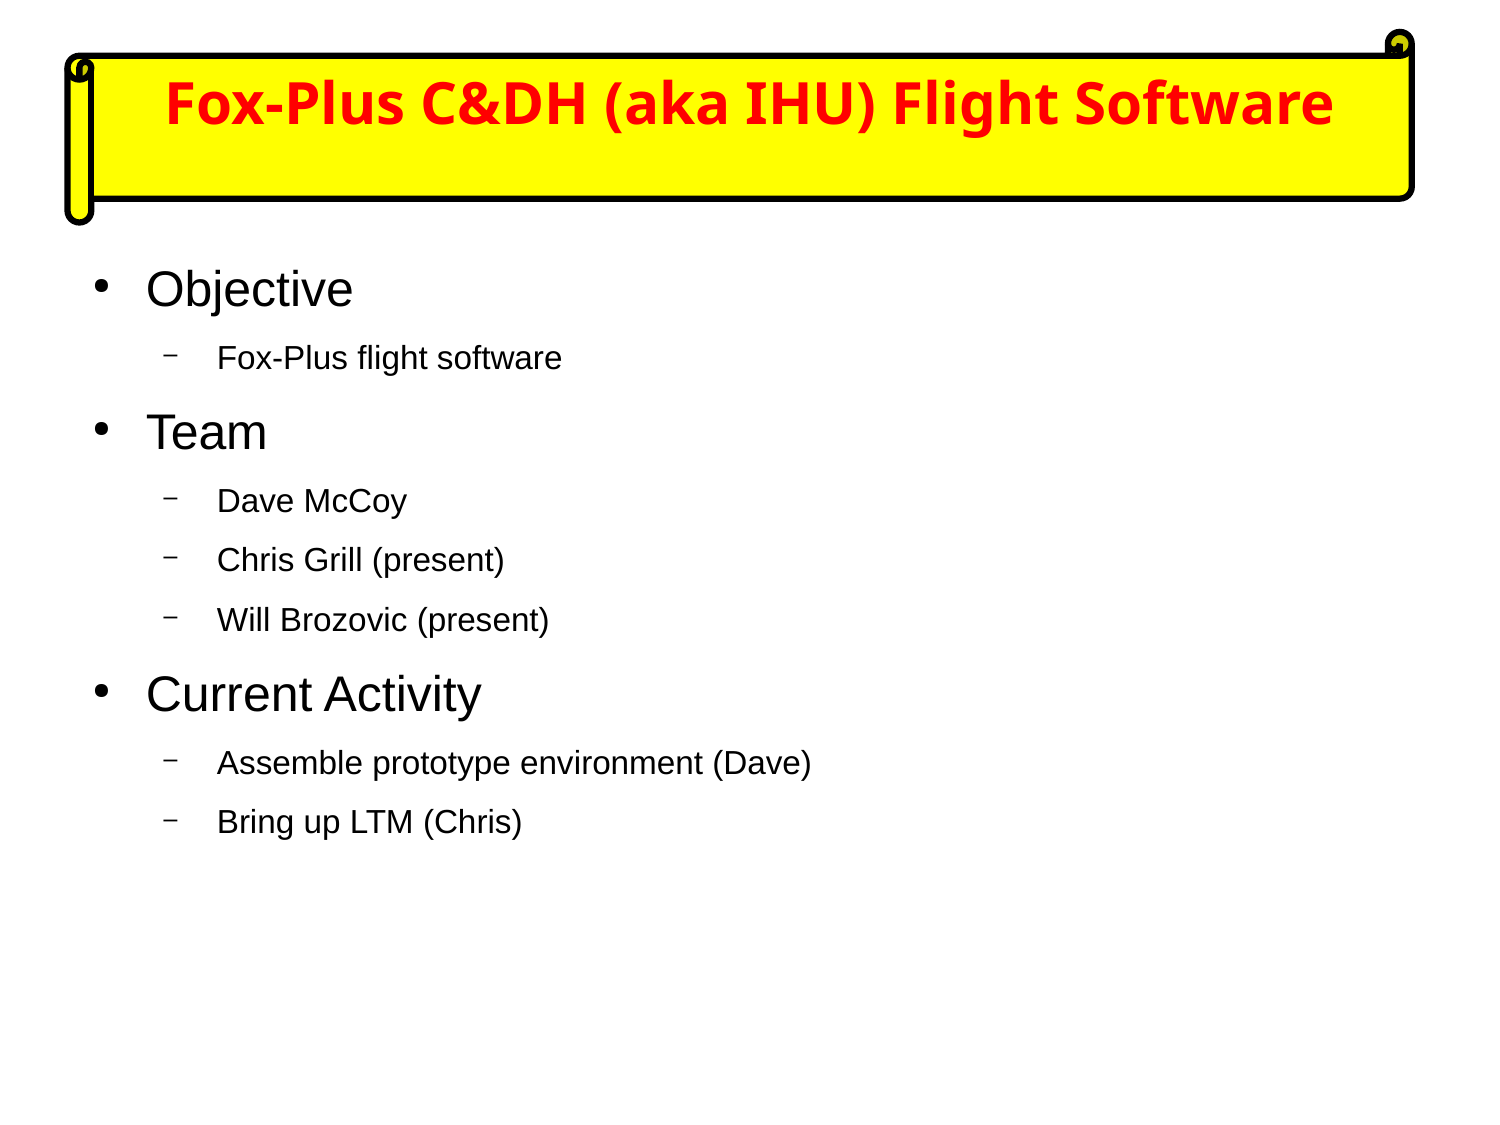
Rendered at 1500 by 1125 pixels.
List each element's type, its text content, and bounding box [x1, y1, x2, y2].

list Objective Fox-Plus flight software Team Dave McCoy Chris Grill (present) Will Brozovic (present) Current Activity Assemble prototype environment (Dave) Bring up LTM (Chris) [75, 263, 1426, 916]
text_box Fox-Plus C&DH (aka IHU) Flight Software [0, 58, 1500, 144]
text_box [67, 144, 1412, 223]
text_box [72, 31, 1412, 58]
